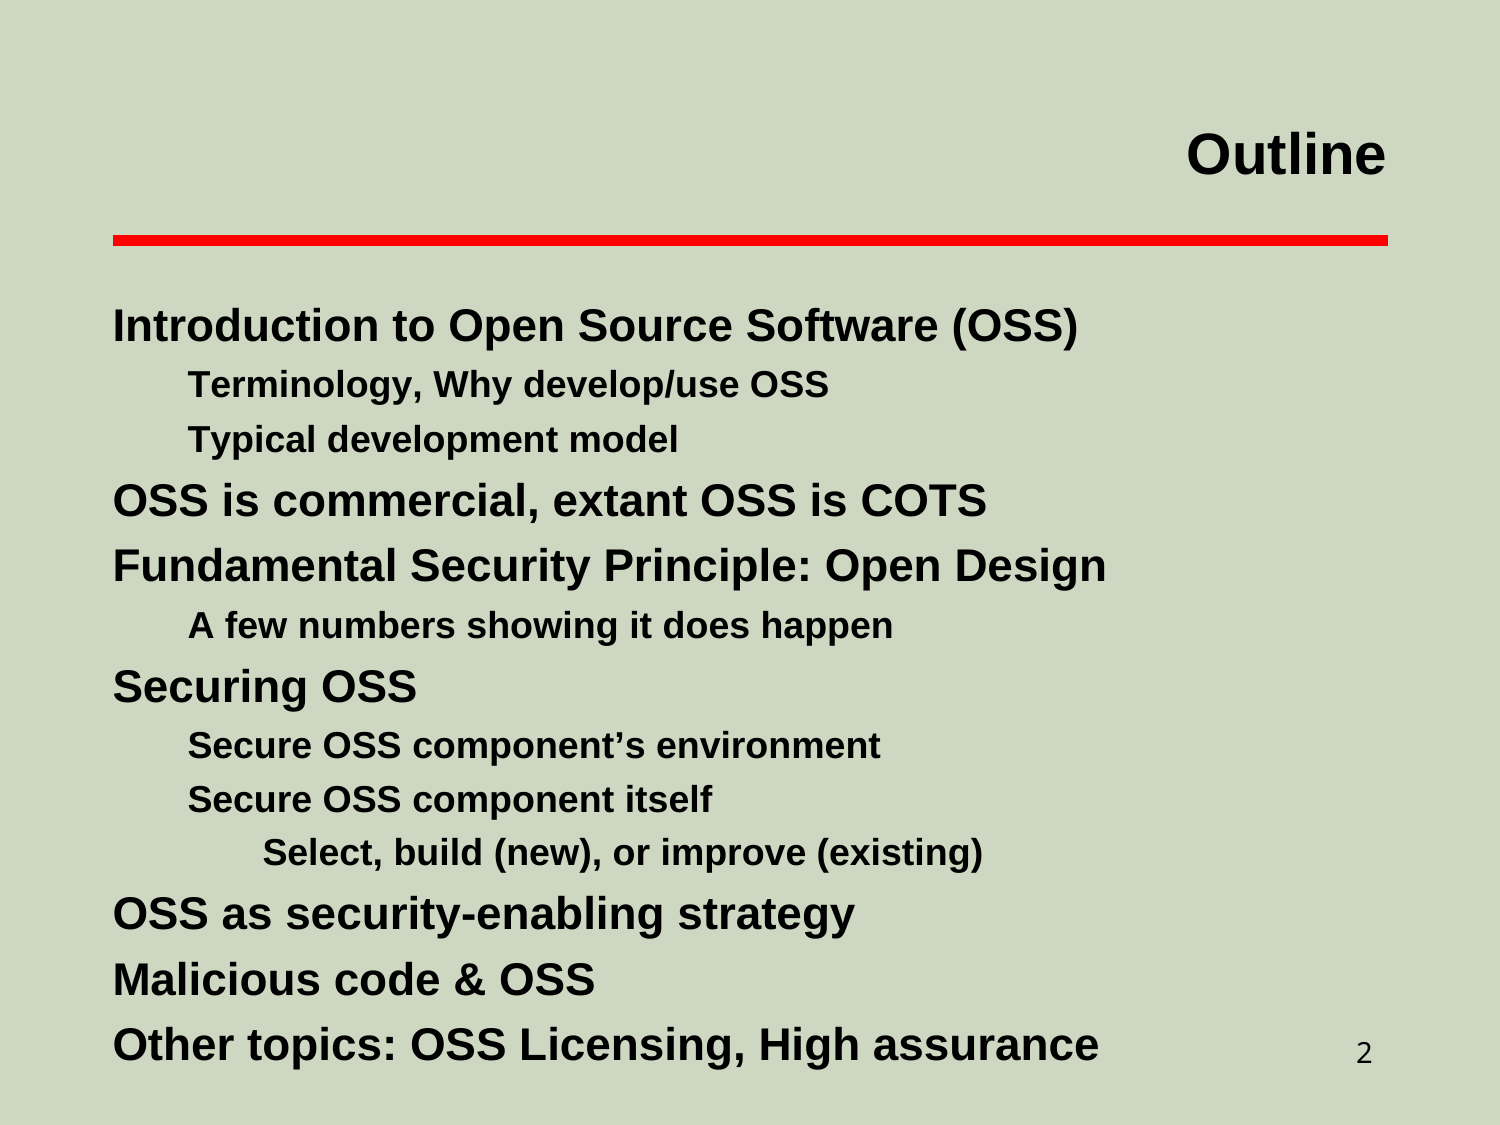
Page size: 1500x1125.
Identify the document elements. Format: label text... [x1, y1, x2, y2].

list Introduction to Open Source Software (OSS) Terminology, Why develop/use OSS Typical development model OSS is commercial, extant OSS is COTS Fundamental Security Principle: Open Design A few numbers showing it does happen Securing OSS Secure OSS component’s environment Secure OSS component itself Select, build (new), or improve (existing) OSS as security-enabling strategy Malicious code & OSS Other topics: OSS Licensing, High assurance [112, 299, 1388, 1084]
title Outline [337, 85, 1388, 224]
